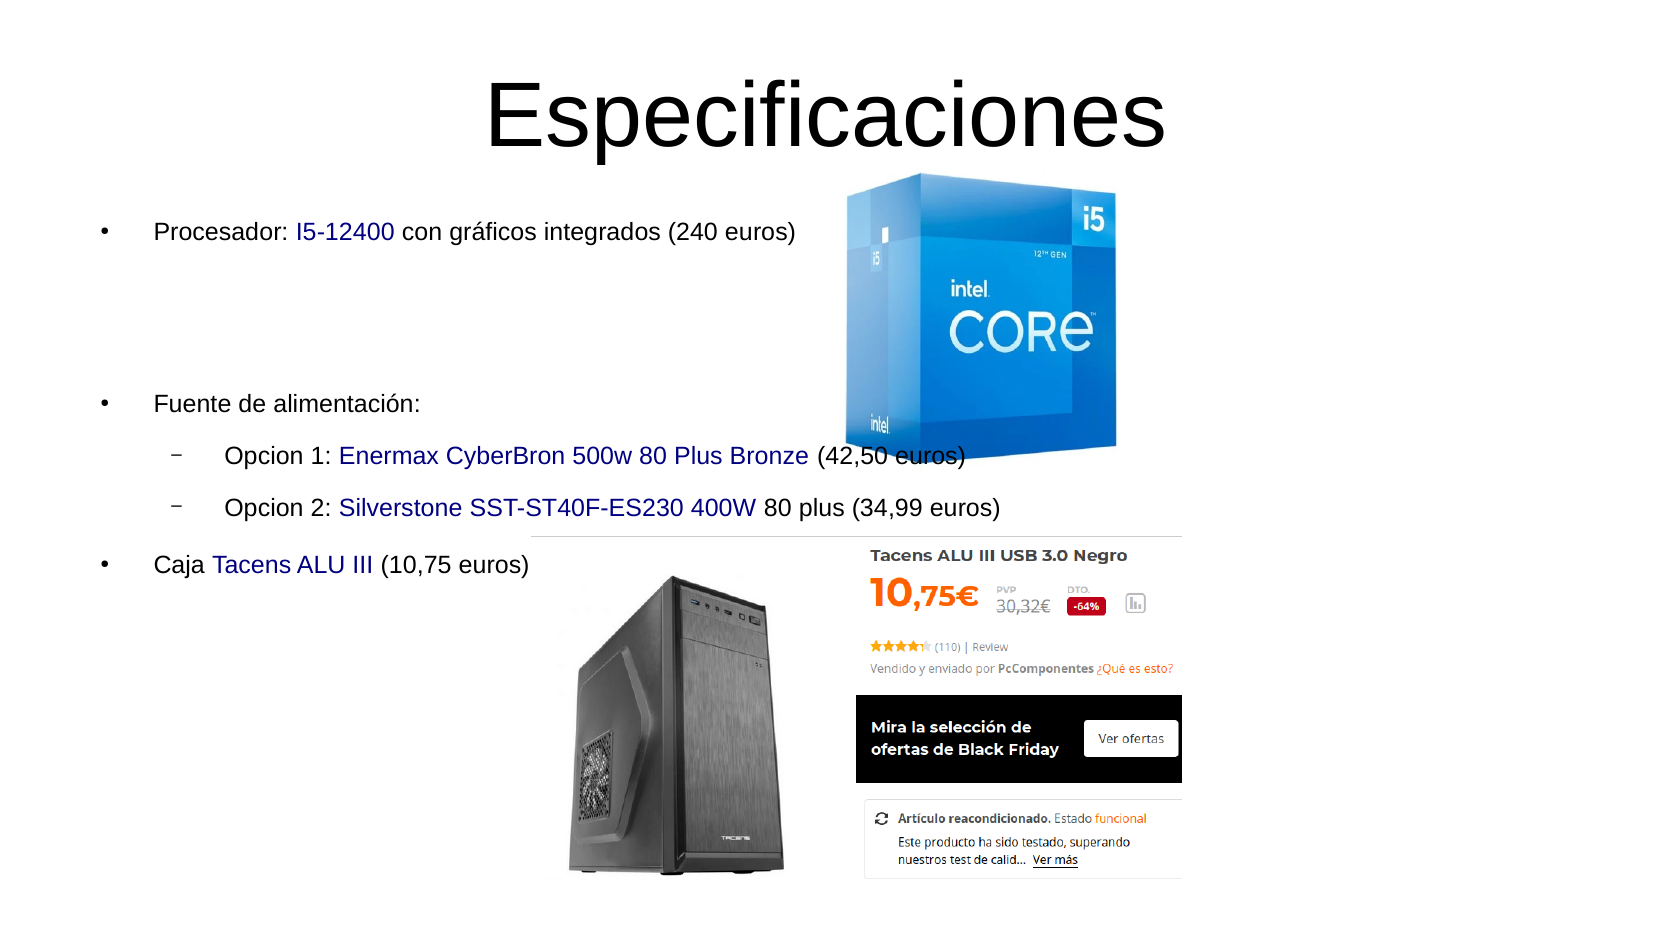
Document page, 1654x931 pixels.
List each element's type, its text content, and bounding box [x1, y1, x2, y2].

title Especificaciones [82, 37, 1571, 193]
picture [531, 531, 1182, 892]
picture [826, 193, 1136, 217]
list Procesador: I5-12400 con gráficos integrados (240 euros) Fuente de alimentación: Opcion 1: Enermax CyberBron 500w 80 Plus Bronze (42,50 euros) Opcion 2: Silverstone SST-ST40F-ES230 400W 80 plus (34,99 euros) Caja Tacens ALU III (10,75 euros) [82, 217, 1571, 758]
